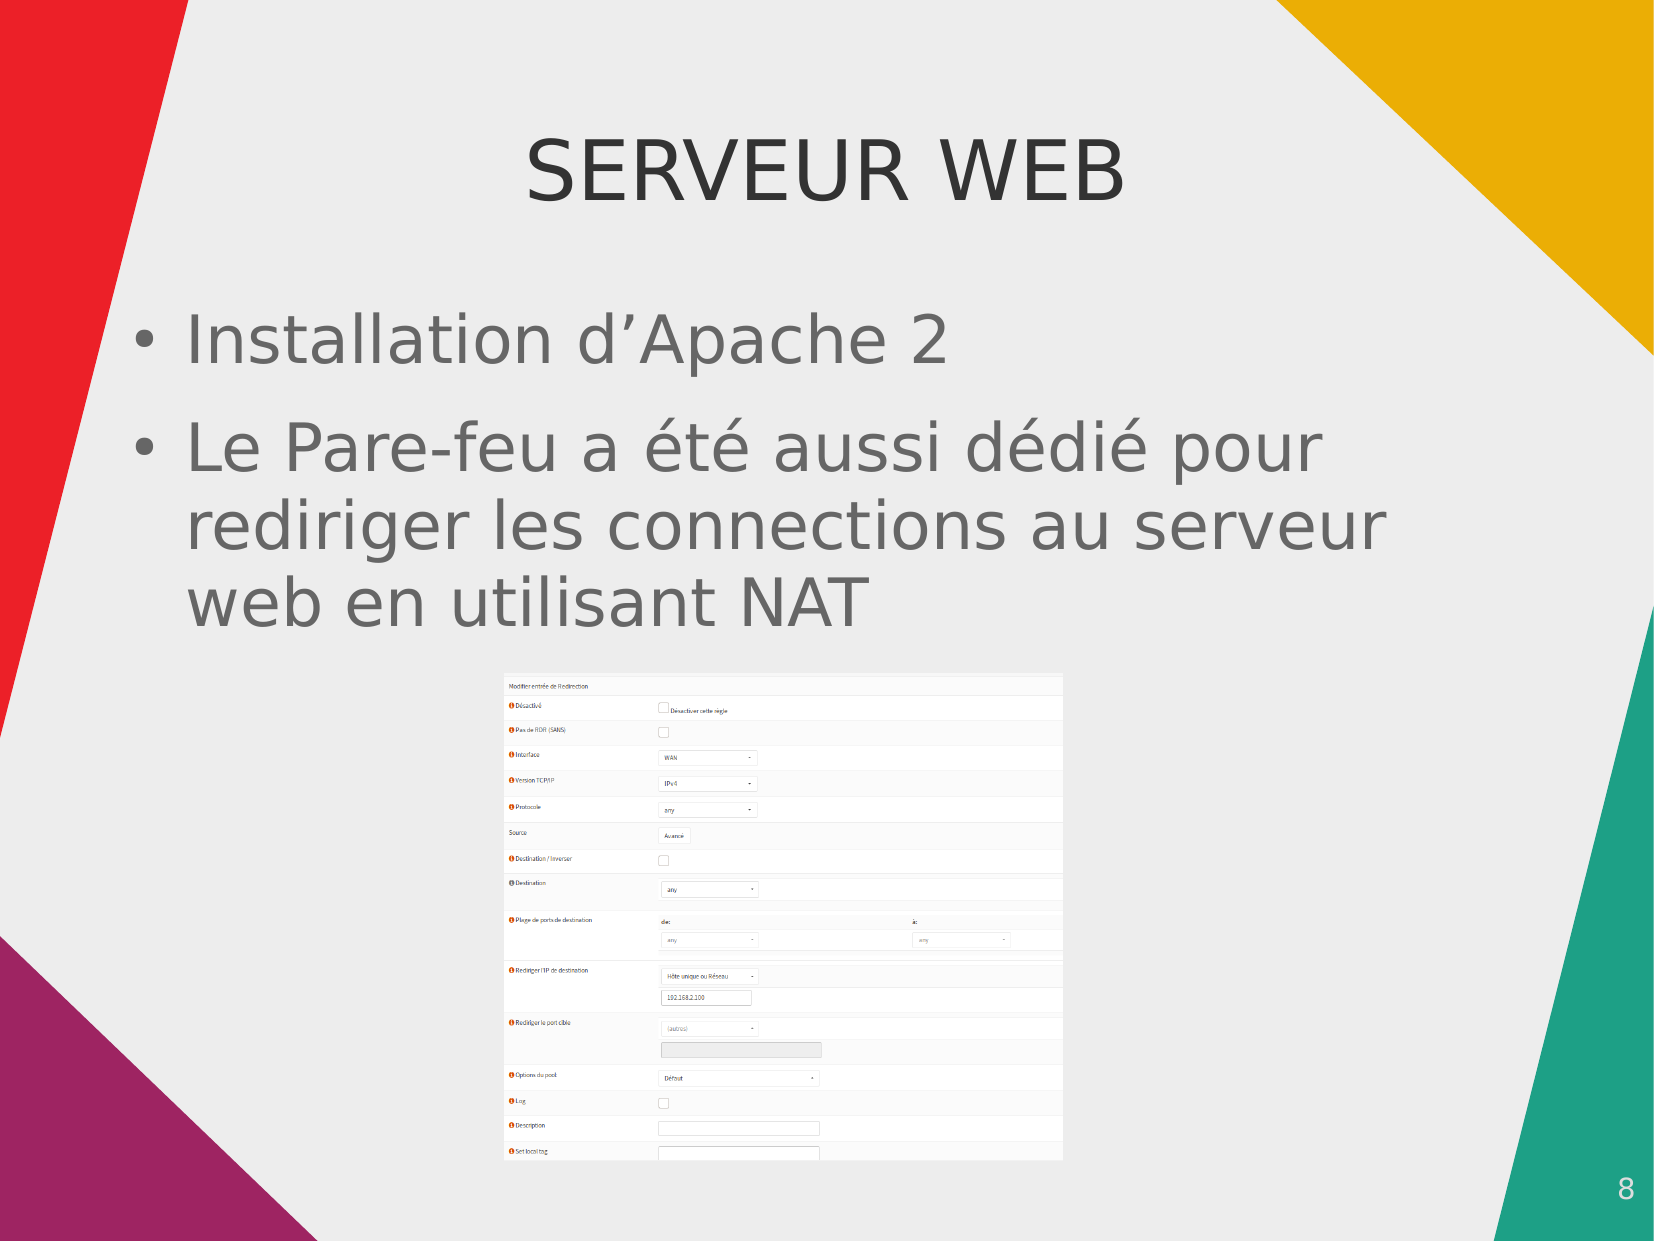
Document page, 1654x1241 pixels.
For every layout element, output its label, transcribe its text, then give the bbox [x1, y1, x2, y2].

title SERVEUR WEB [114, 73, 1539, 271]
picture [504, 673, 1063, 1161]
list Installation d’Apache 2 Le Pare-feu a été aussi dédié pour rediriger les connections au serveur web en utilisant NAT [114, 302, 1539, 1033]
